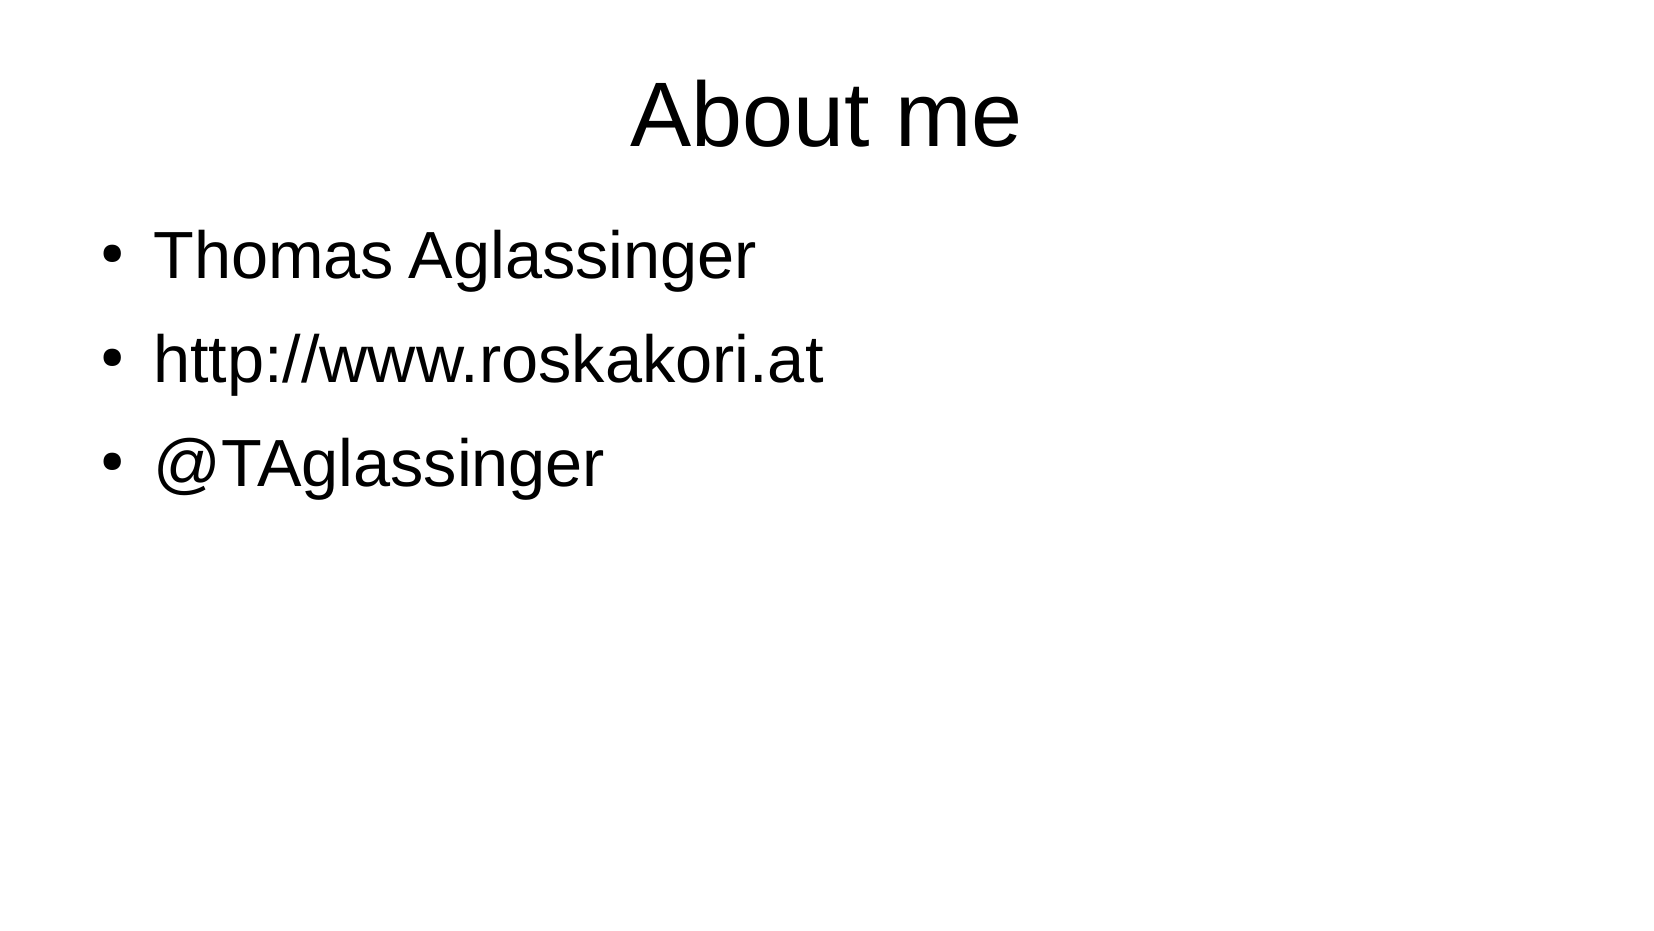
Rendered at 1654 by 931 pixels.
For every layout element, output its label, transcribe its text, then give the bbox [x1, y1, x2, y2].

title About me [82, 37, 1571, 193]
list Thomas Aglassinger http://www.roskakori.at @TAglassinger [82, 217, 1571, 758]
